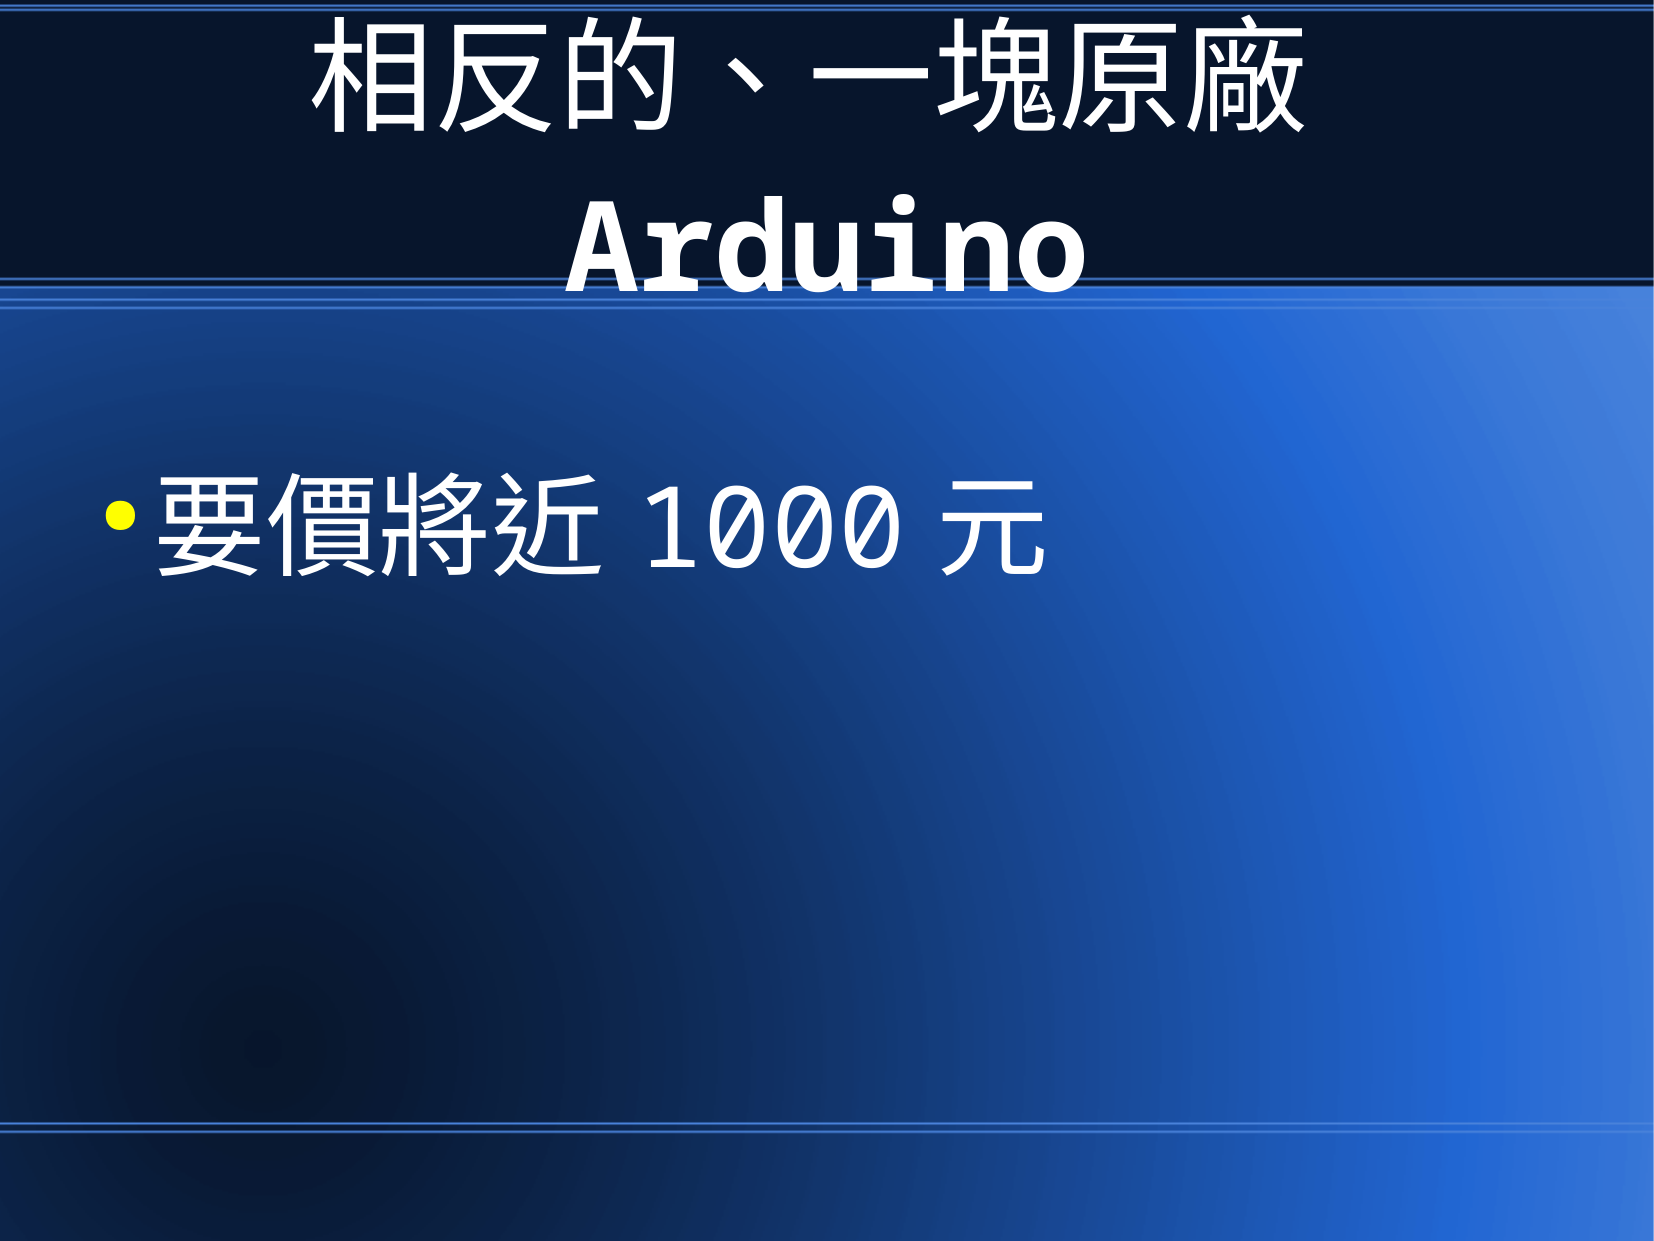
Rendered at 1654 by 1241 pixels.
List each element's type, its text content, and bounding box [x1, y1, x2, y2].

title 相反的、一塊原廠Arduino [82, 49, 1571, 257]
list 要價將近1000元 [82, 355, 1571, 1241]
picture [0, 0, 1654, 1241]
